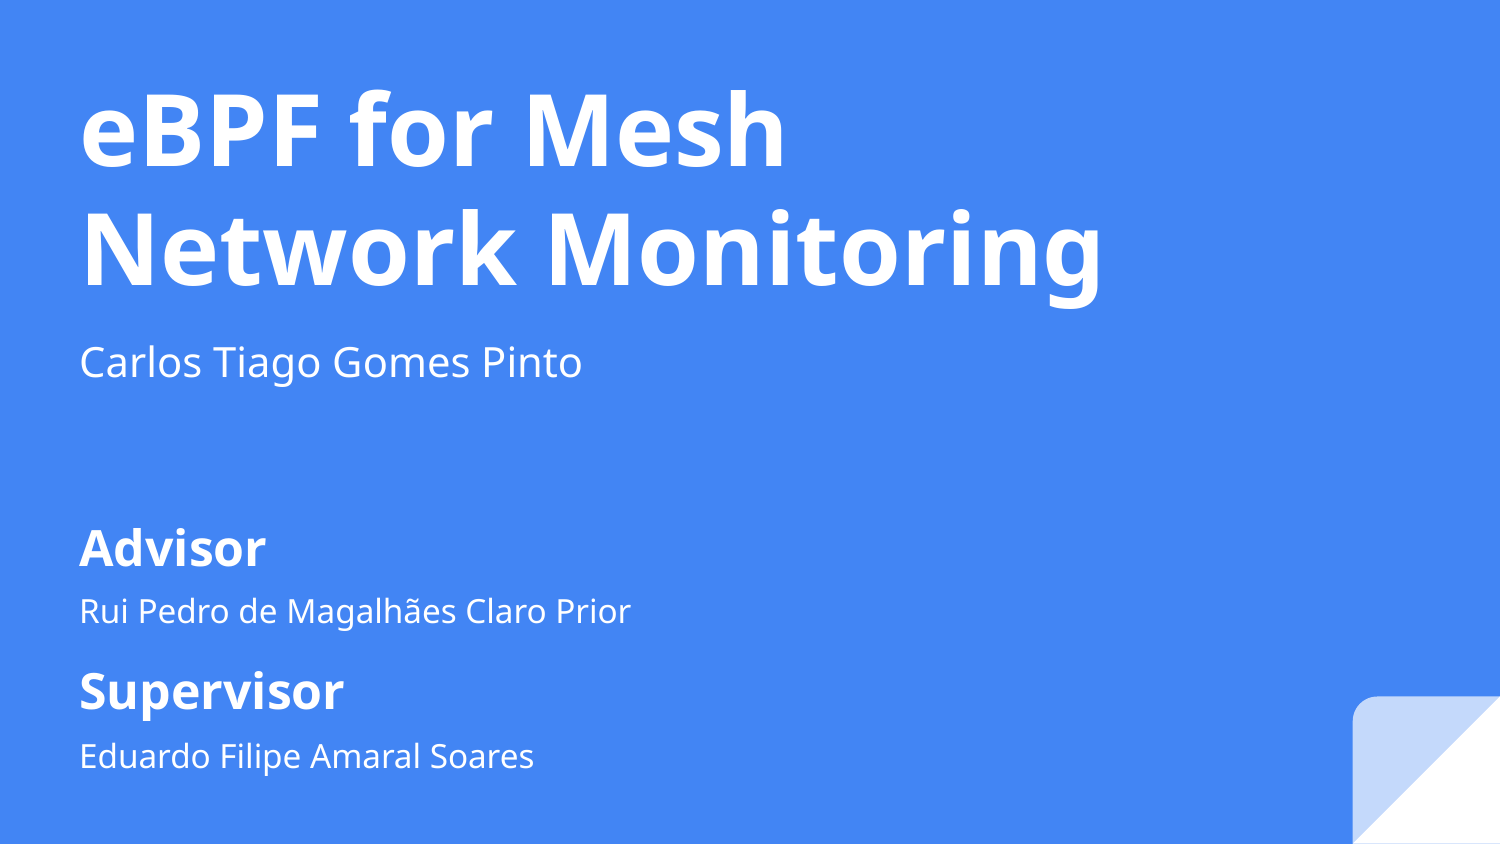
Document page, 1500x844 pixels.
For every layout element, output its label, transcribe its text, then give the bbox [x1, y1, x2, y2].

title eBPF for Mesh Network Monitoring [64, 42, 1126, 320]
title Supervisor [64, 646, 1008, 719]
title Advisor [64, 503, 1008, 575]
subtitle Carlos Tiago Gomes Pinto [64, 320, 1413, 392]
subtitle Rui Pedro de Magalhães Claro Prior [64, 575, 1413, 647]
subtitle Eduardo Filipe Amaral Soares [64, 719, 1413, 791]
